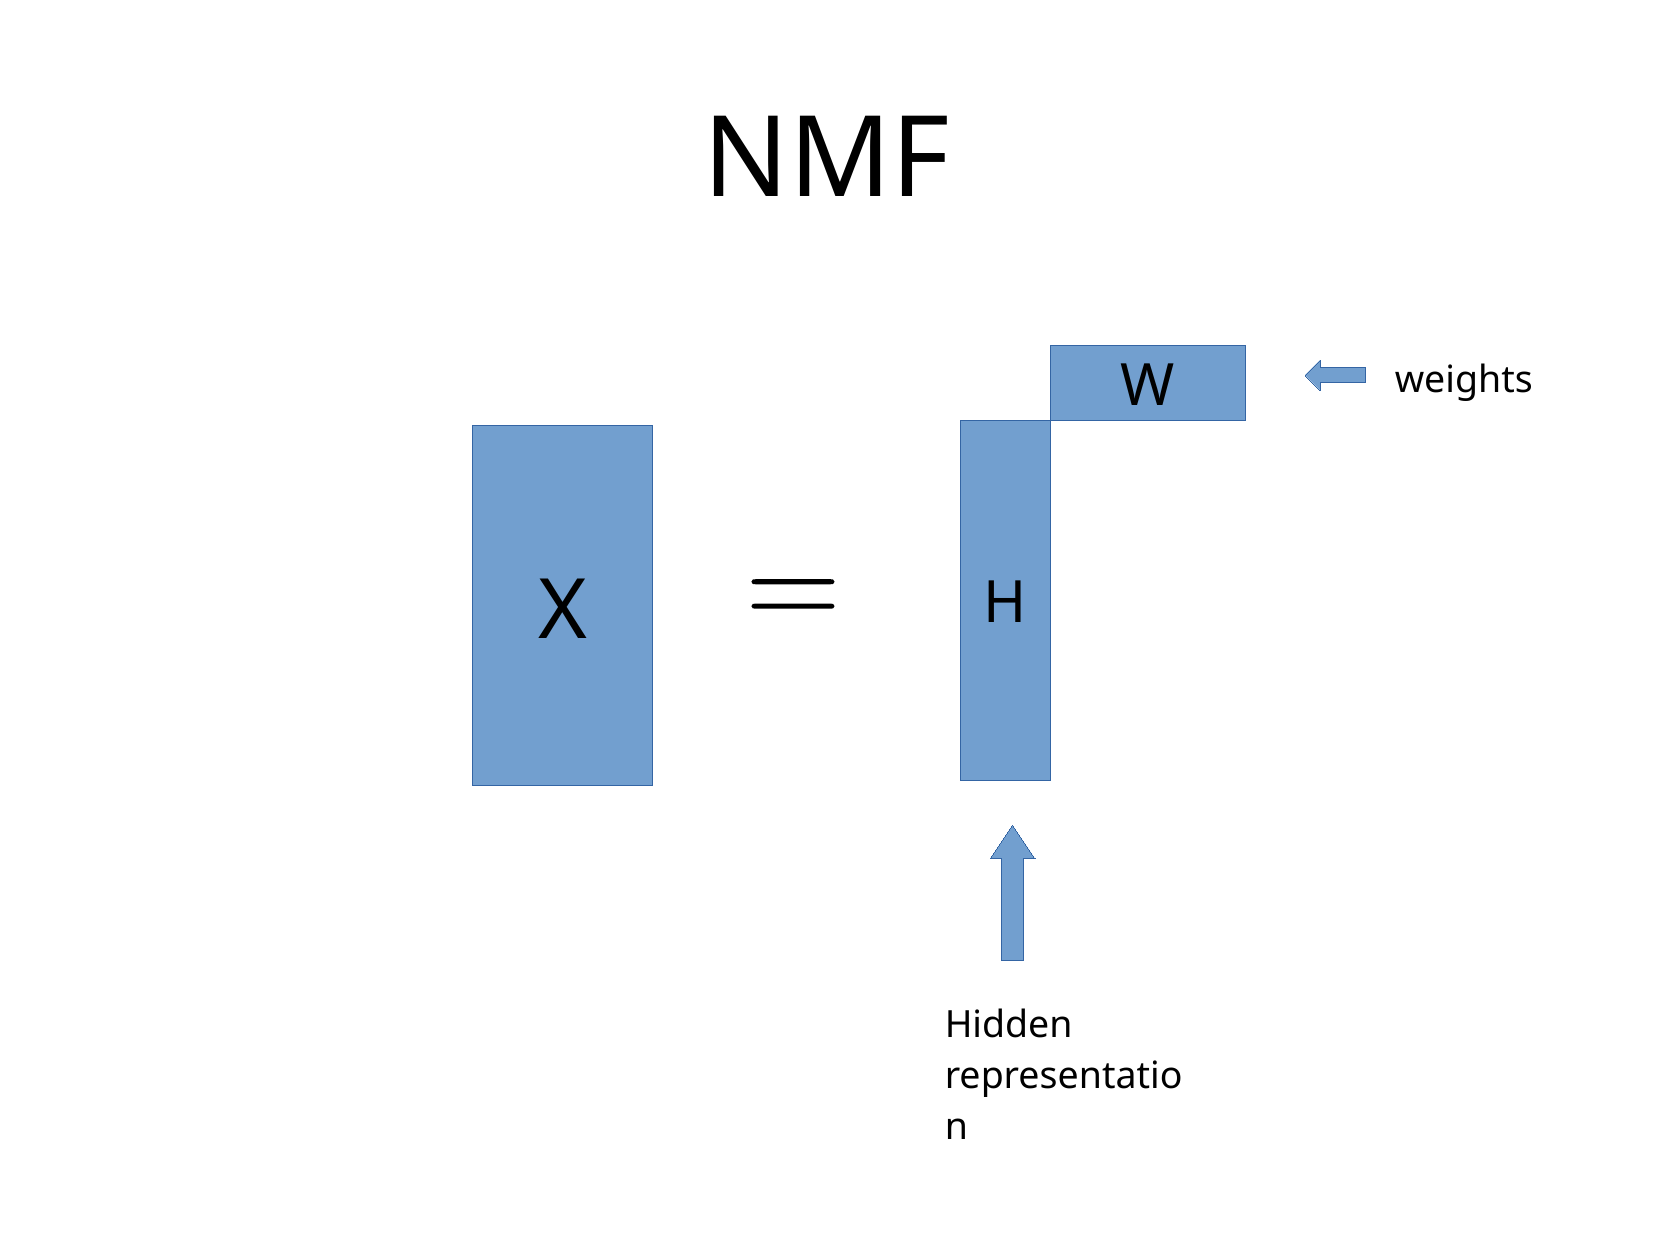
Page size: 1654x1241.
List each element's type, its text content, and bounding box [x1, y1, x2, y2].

text_box W [1050, 345, 1246, 421]
title NMF [82, 49, 1571, 257]
text_box H [960, 420, 1051, 781]
text_box [744, 579, 842, 609]
text_box [1305, 360, 1366, 391]
text_box weights [1380, 345, 1636, 398]
text_box X [472, 425, 653, 786]
text_box [990, 825, 1036, 961]
text_box Hidden representation [930, 990, 1201, 1081]
